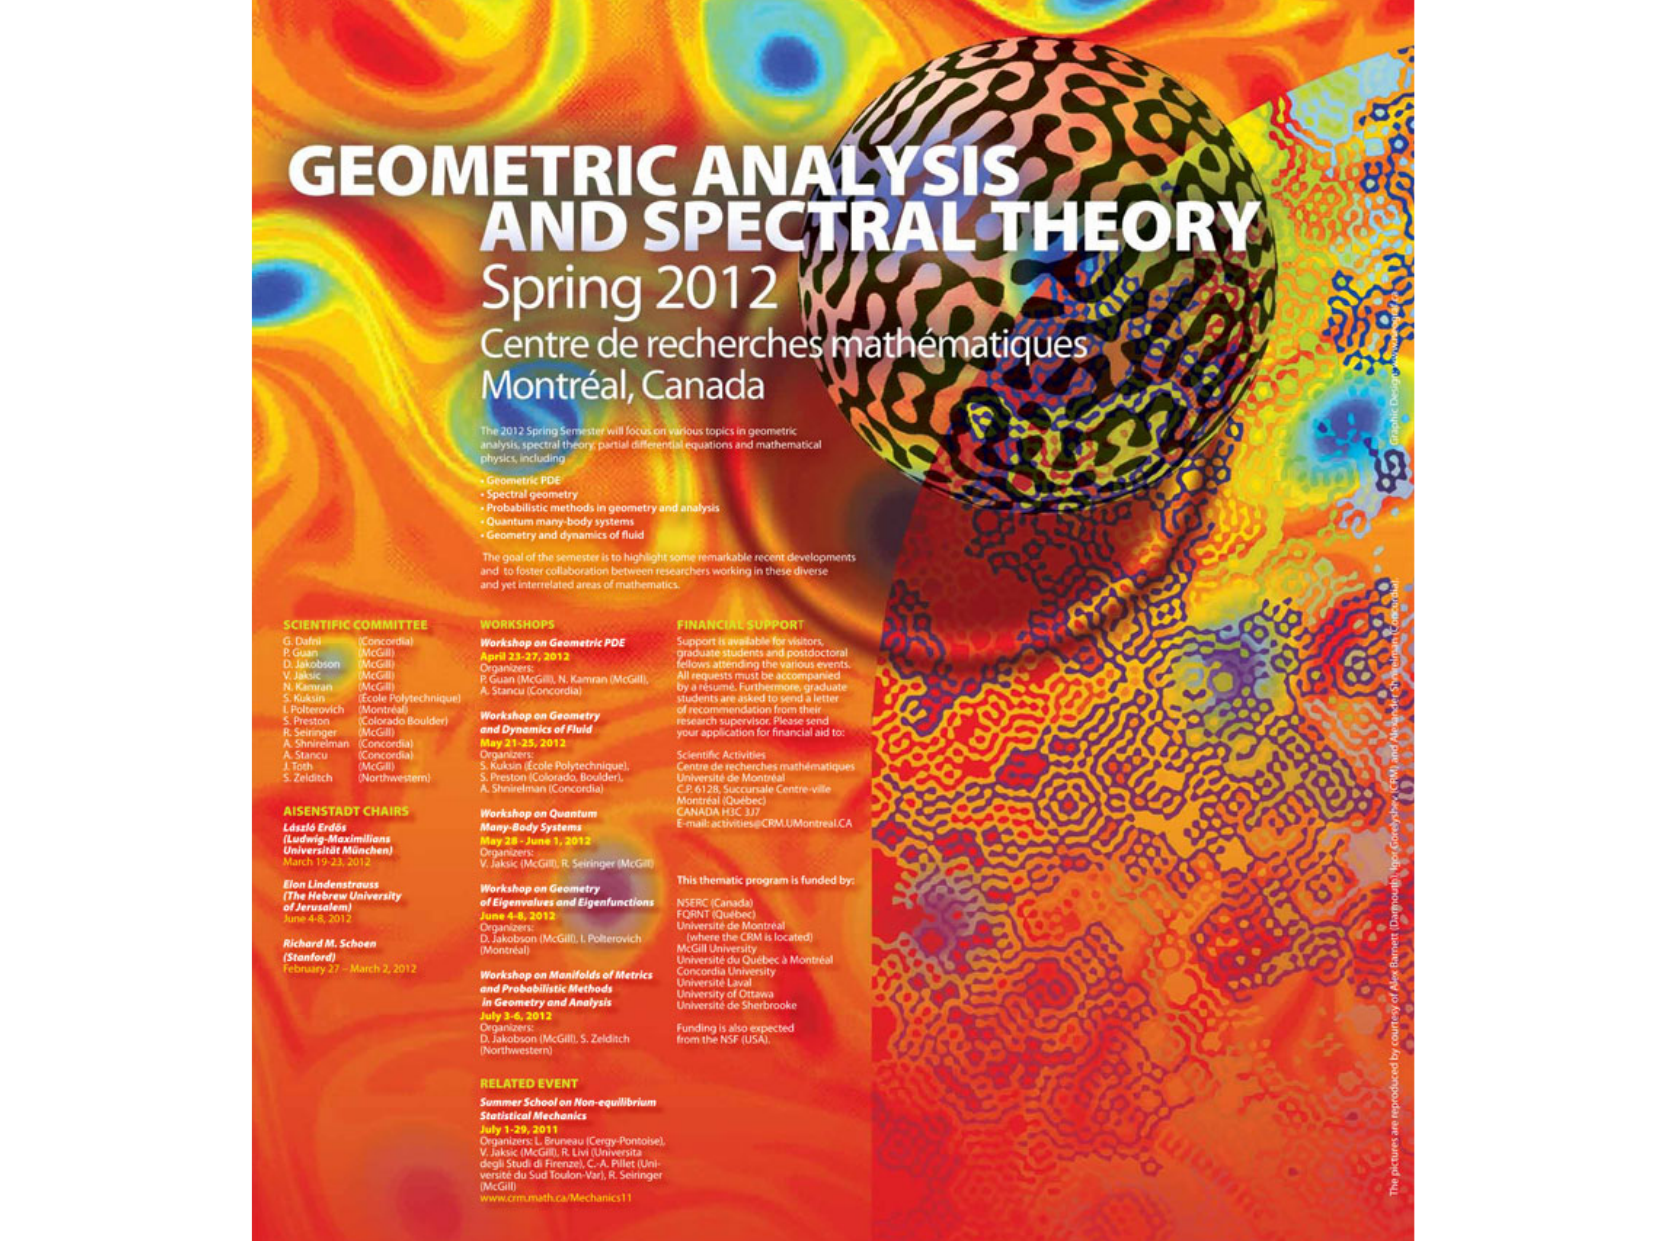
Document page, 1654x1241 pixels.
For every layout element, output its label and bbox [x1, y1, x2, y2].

picture [251, 0, 1415, 1241]
